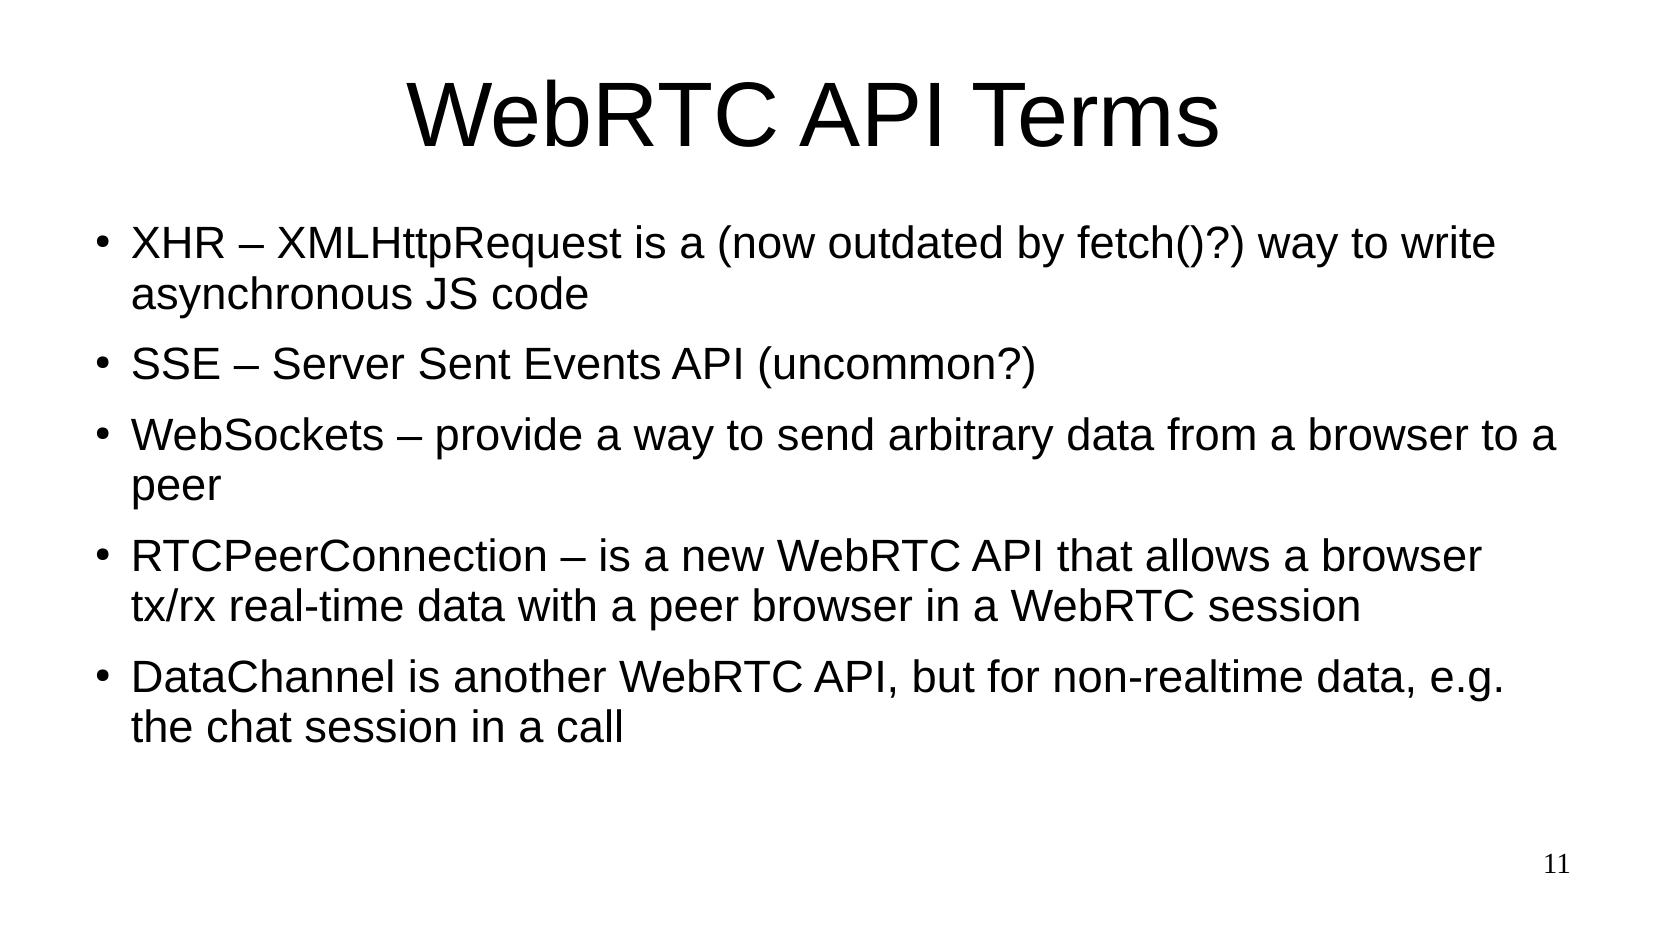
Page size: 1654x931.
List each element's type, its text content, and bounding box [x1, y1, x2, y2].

list XHR – XMLHttpRequest is a (now outdated by fetch()?) way to write asynchronous JS code SSE – Server Sent Events API (uncommon?) WebSockets – provide a way to send arbitrary data from a browser to a peer RTCPeerConnection – is a new WebRTC API that allows a browser tx/rx real-time data with a peer browser in a WebRTC session DataChannel is another WebRTC API, but for non-realtime data, e.g. the chat session in a call [82, 217, 1571, 758]
title WebRTC API Terms [82, 37, 1571, 193]
